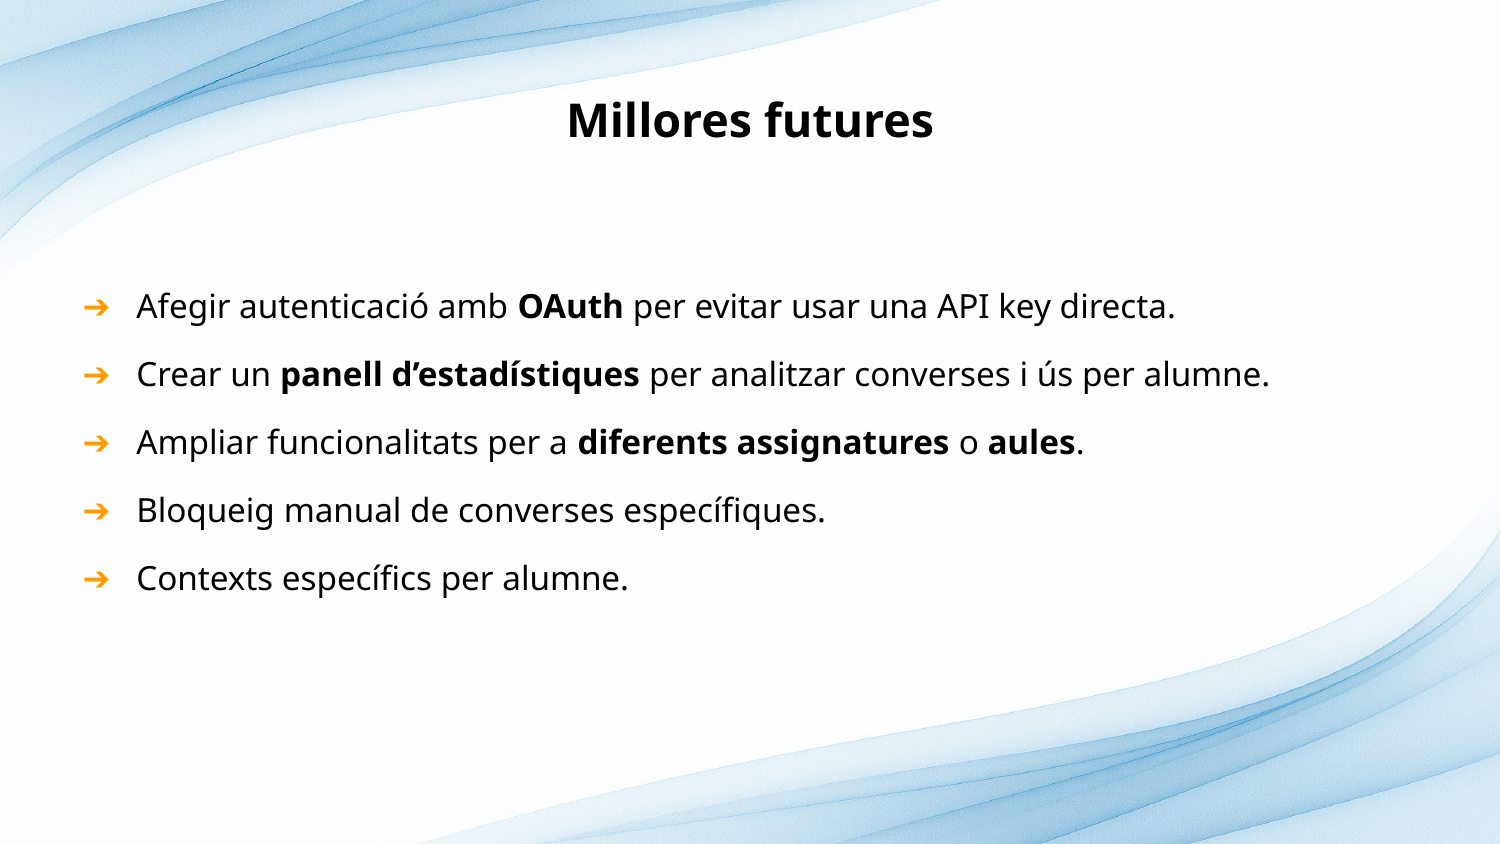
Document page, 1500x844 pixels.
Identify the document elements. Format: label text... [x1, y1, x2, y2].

picture [0, 0, 1500, 844]
list Afegir autenticació amb OAuth per evitar usar una API key directa. Crear un panell d’estadístiques per analitzar converses i ús per alumne. Ampliar funcionalitats per a diferents assignatures o aules. Bloqueig manual de converses específiques. Contexts específics per alumne. [46, 191, 1445, 753]
title Millores futures [51, 72, 1449, 167]
